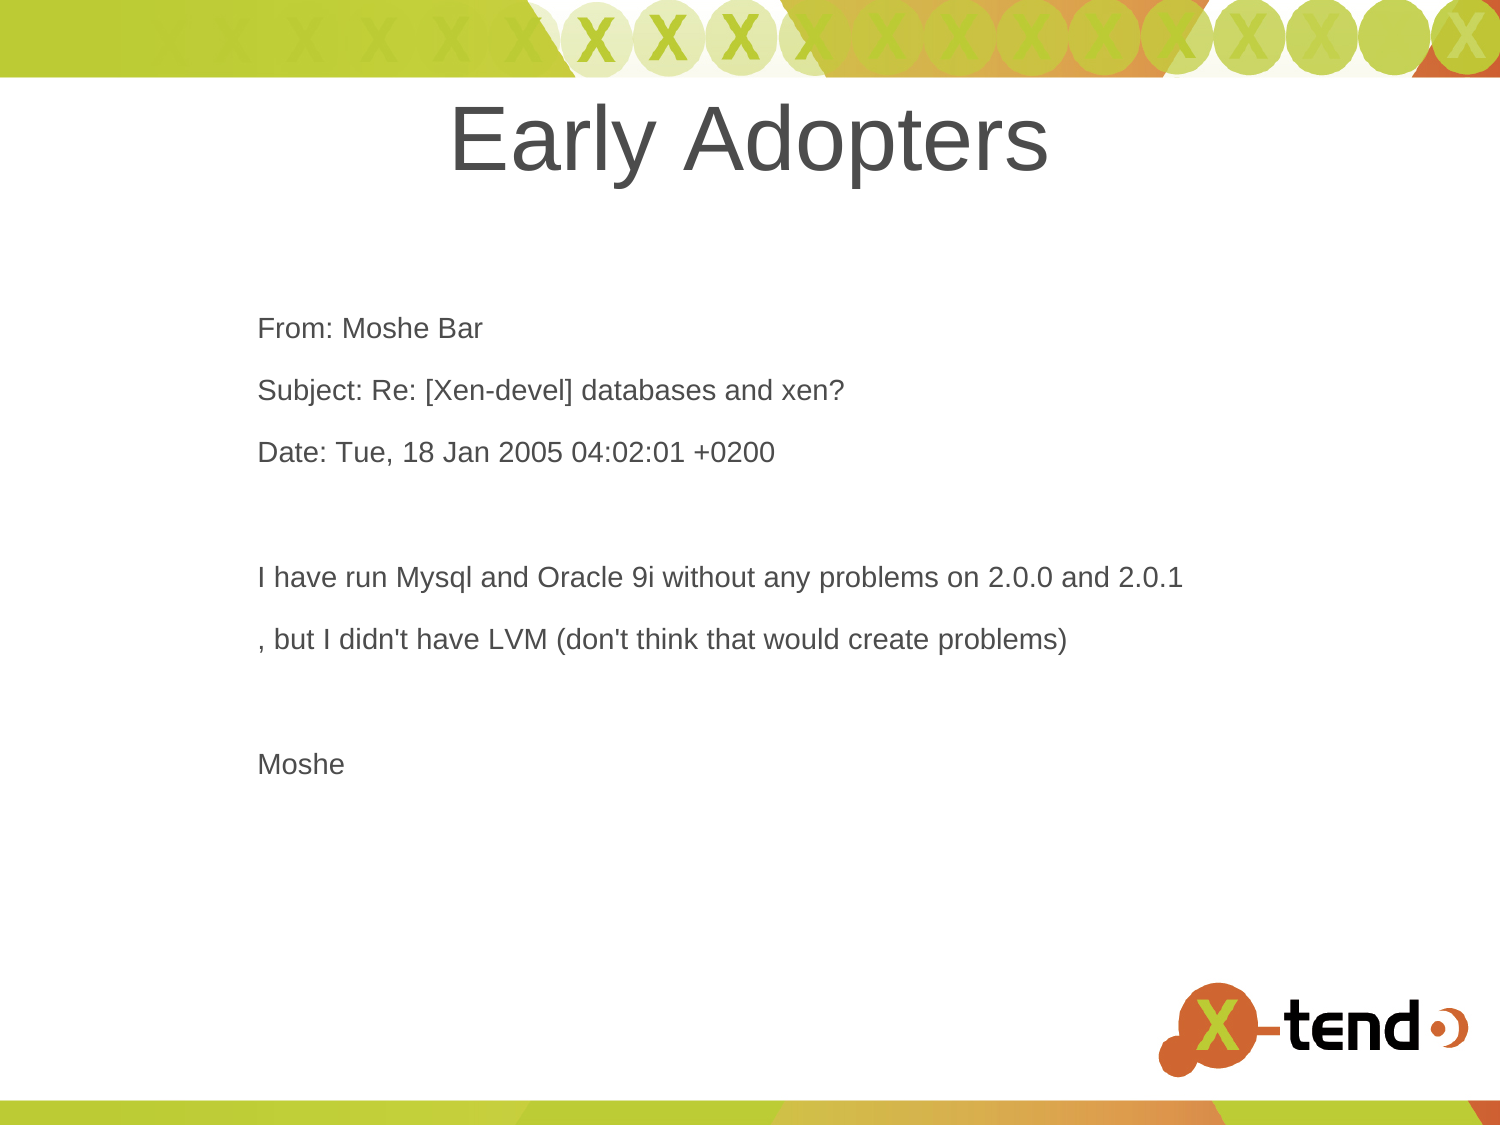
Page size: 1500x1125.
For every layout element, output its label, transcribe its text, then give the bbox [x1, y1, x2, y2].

list From: Moshe Bar Subject: Re: [Xen-devel] databases and xen? Date: Tue, 18 Jan 2005 04:02:01 +0200 I have run Mysql and Oracle 9i without any problems on 2.0.0 and 2.0.1 , but I didn't have LVM (don't think that would create problems) Moshe [225, 304, 1346, 899]
title Early Adopters [75, 37, 1426, 241]
picture [0, 0, 1500, 1125]
